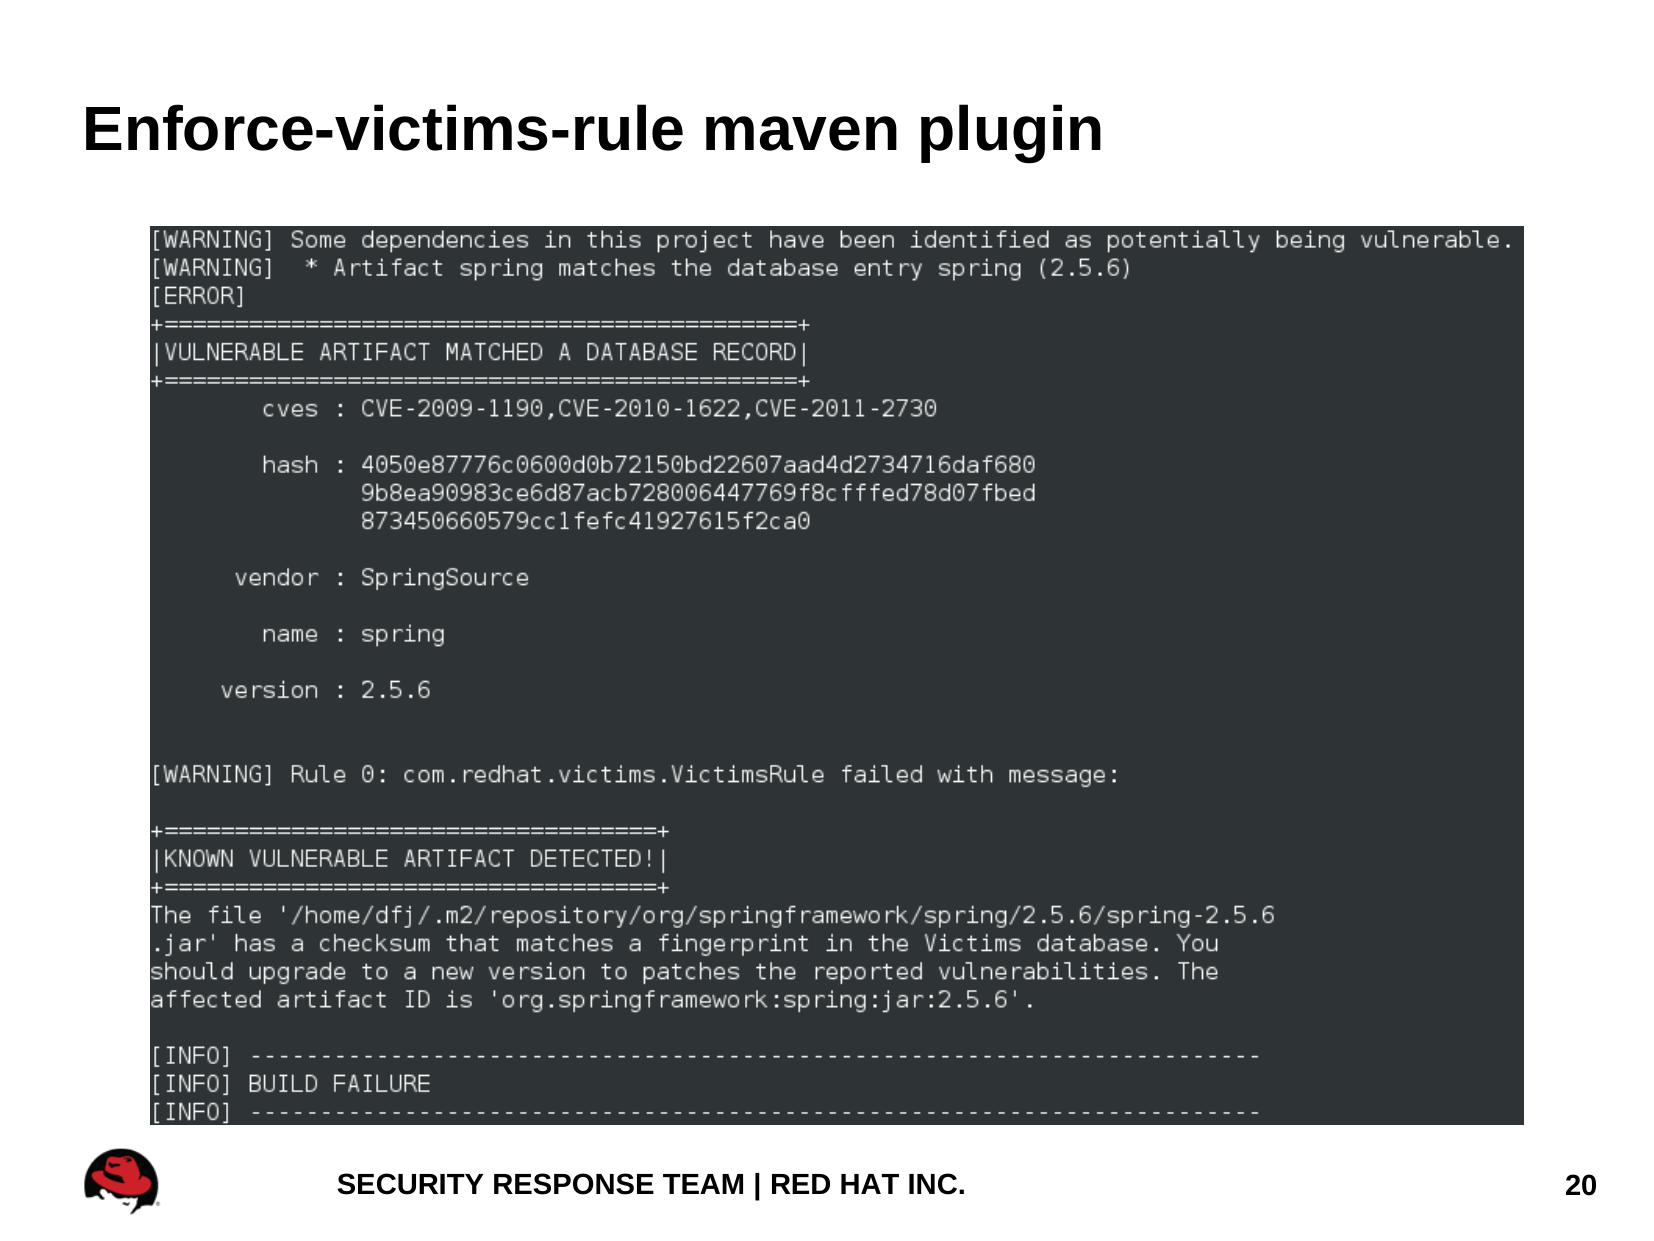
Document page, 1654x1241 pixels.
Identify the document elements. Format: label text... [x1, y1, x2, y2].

picture [150, 226, 1524, 1126]
title Enforce-victims-rule maven plugin [82, 37, 1571, 225]
picture [83, 1146, 166, 1224]
